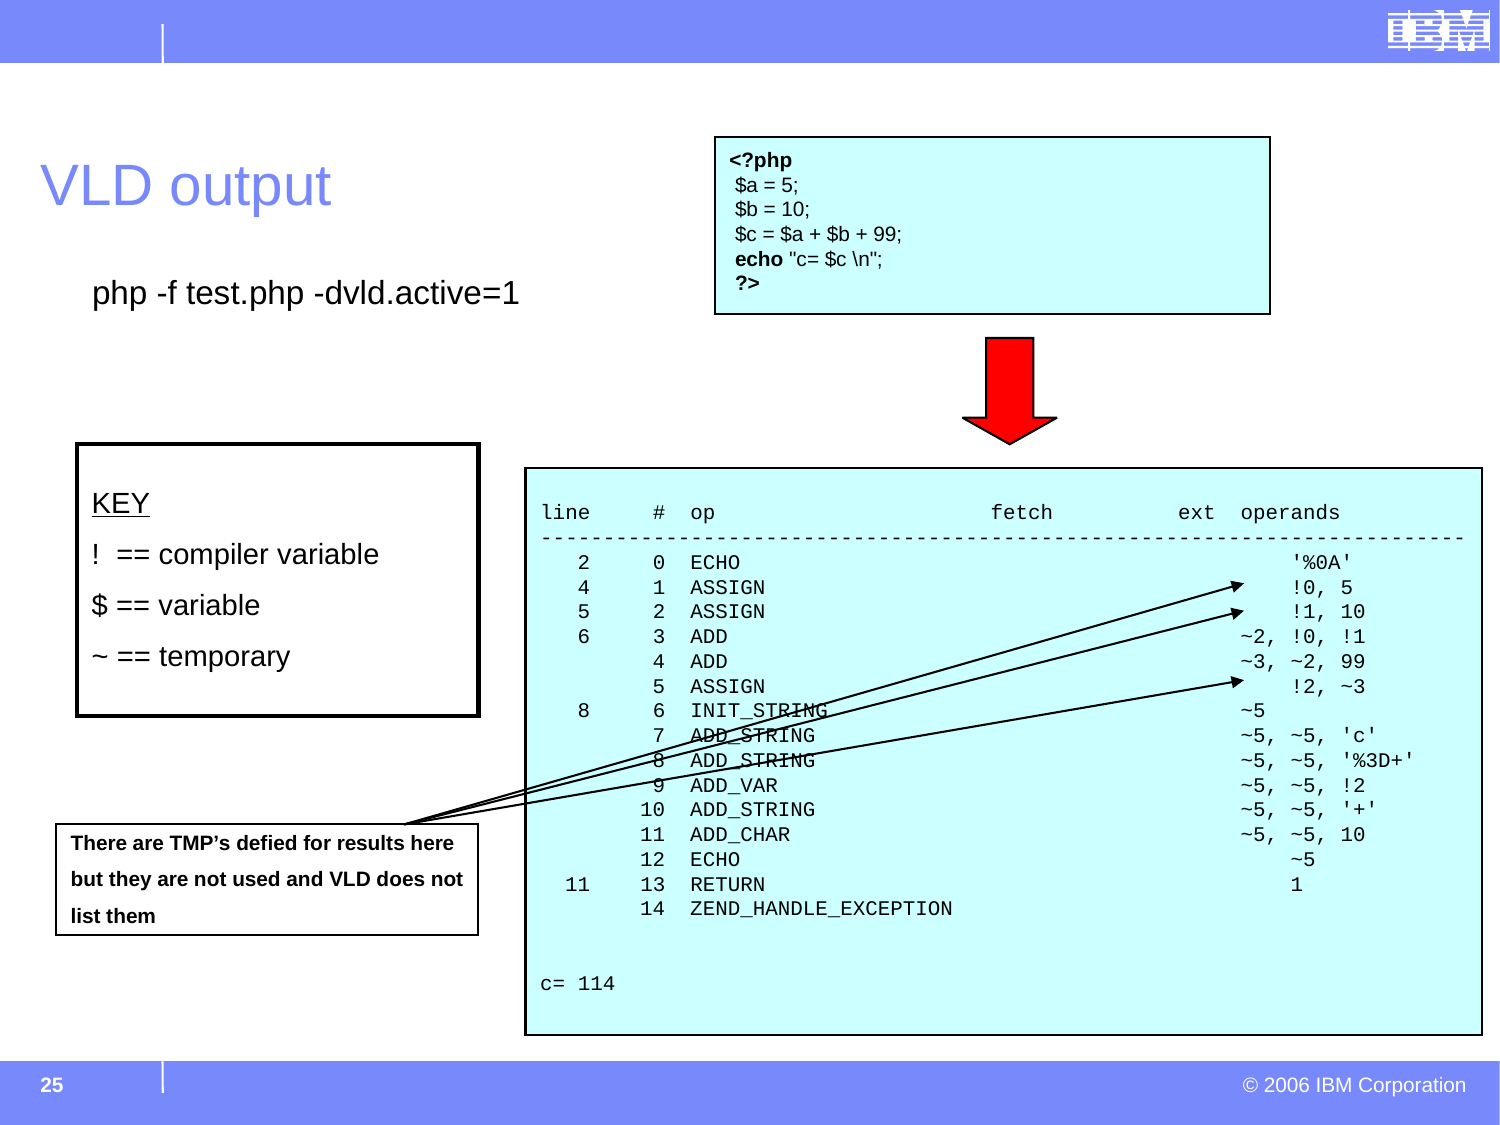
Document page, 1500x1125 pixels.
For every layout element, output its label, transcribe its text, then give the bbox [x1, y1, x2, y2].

title VLD output [25, 123, 1378, 225]
text_box php -f test.php -dvld.active=1 [77, 267, 536, 320]
text_box [962, 337, 1058, 445]
text_box KEY ! == compiler variable $ == variable ~ == temporary [76, 444, 479, 717]
text_box <?php $a = 5; $b = 10; $c = $a + $b + 99; echo "c= $c \n"; ?> [714, 137, 1270, 315]
text_box line # op fetch ext operands -------------------------------------------------------------------------- 2 0 ECHO '%0A' 4 1 ASSIGN !0, 5 5 2 ASSIGN !1, 10 6 3 ADD ~2, !0, !1 4 ADD ~3, ~2, 99 5 ASSIGN !2, ~3 8 6 INIT_STRING ~5 7 ADD_STRING ~5, ~5, 'c' 8 ADD_STRING ~5, ~5, '%3D+' 9 ADD_VAR ~5, ~5, !2 10 ADD_STRING ~5, ~5, '+' 11 ADD_CHAR ~5, ~5, 10 12 ECHO ~5 11 13 RETURN 1 14 ZEND_HANDLE_EXCEPTION c= 114 [525, 467, 1483, 1036]
text_box There are TMP’s defied for results here but they are not used and VLD does not list them [55, 824, 479, 936]
